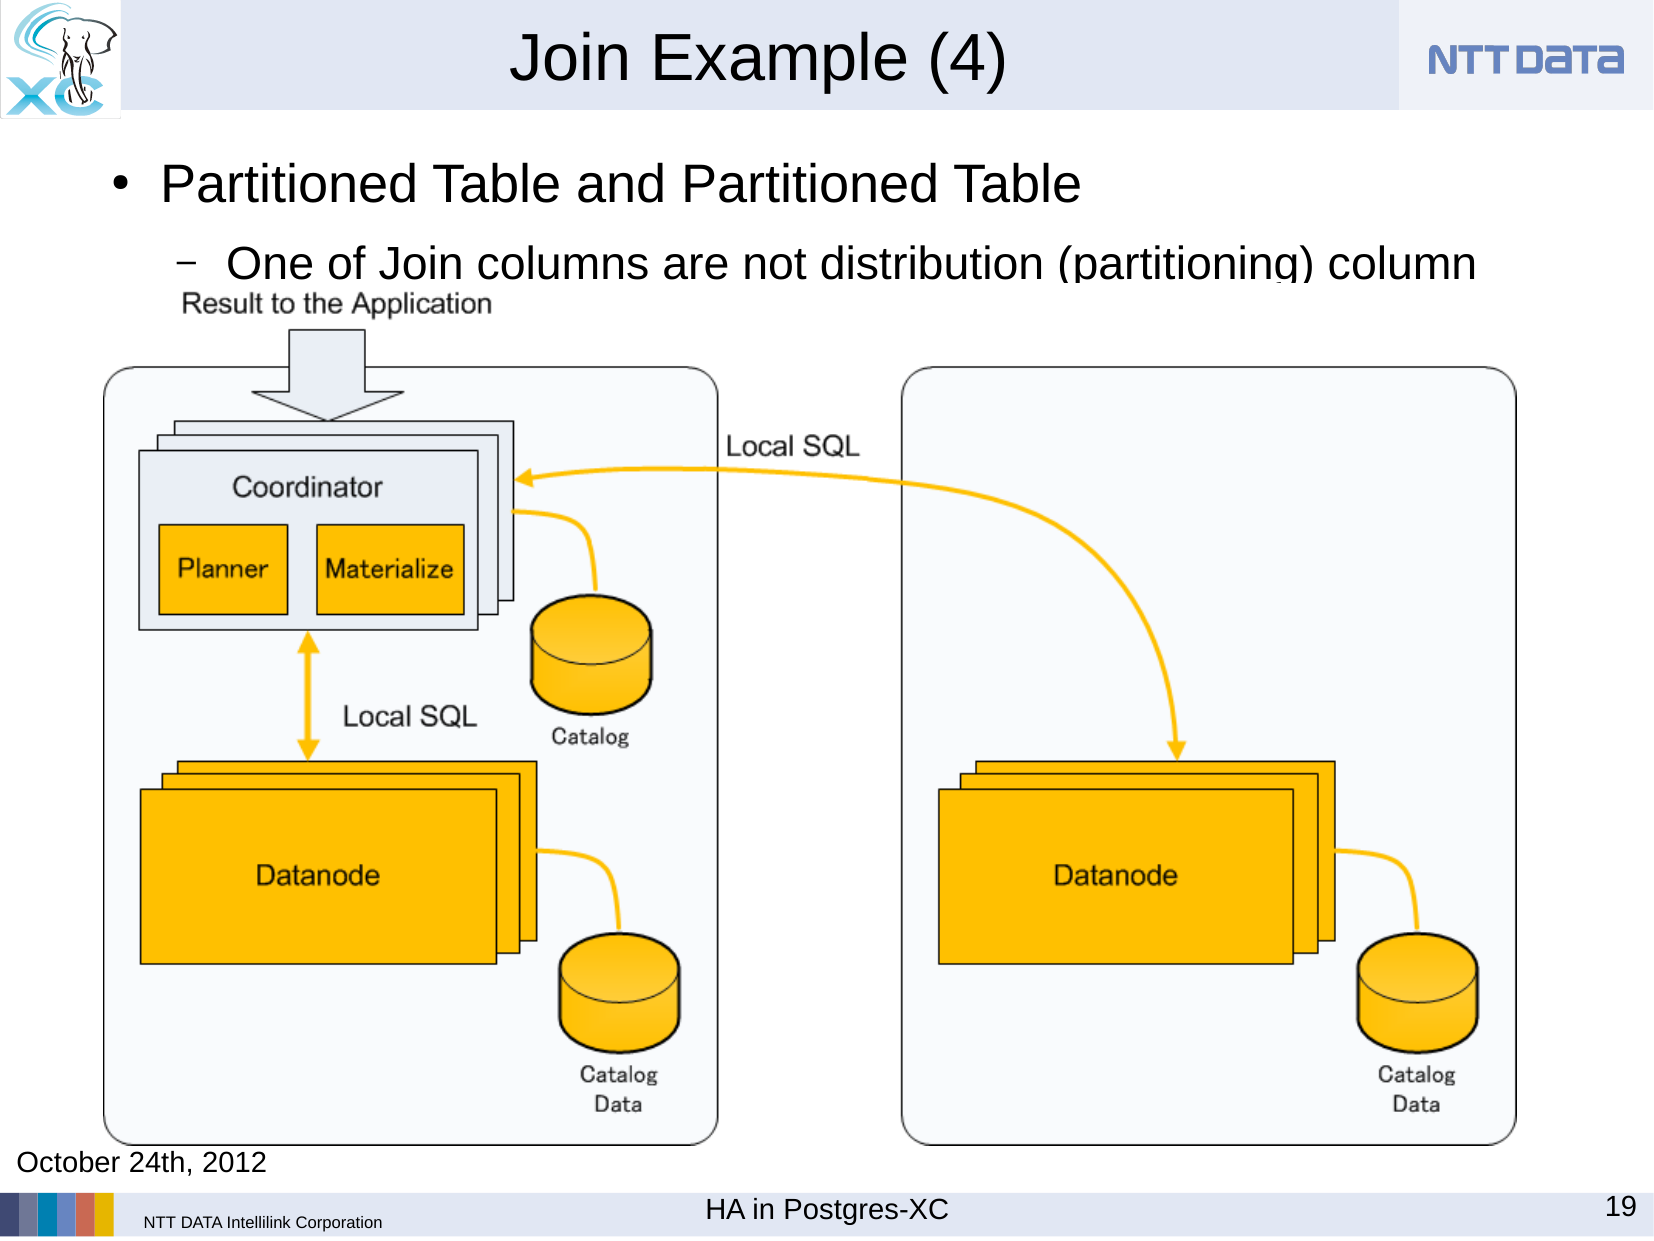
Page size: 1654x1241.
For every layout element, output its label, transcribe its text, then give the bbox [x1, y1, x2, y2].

title Join Example (4) [120, 3, 1399, 110]
list Partitioned Table and Partitioned Table One of Join columns are not distribution (partitioning) column [94, 153, 1583, 331]
picture [1429, 45, 1624, 74]
picture [0, 0, 121, 119]
picture [103, 283, 1517, 1146]
